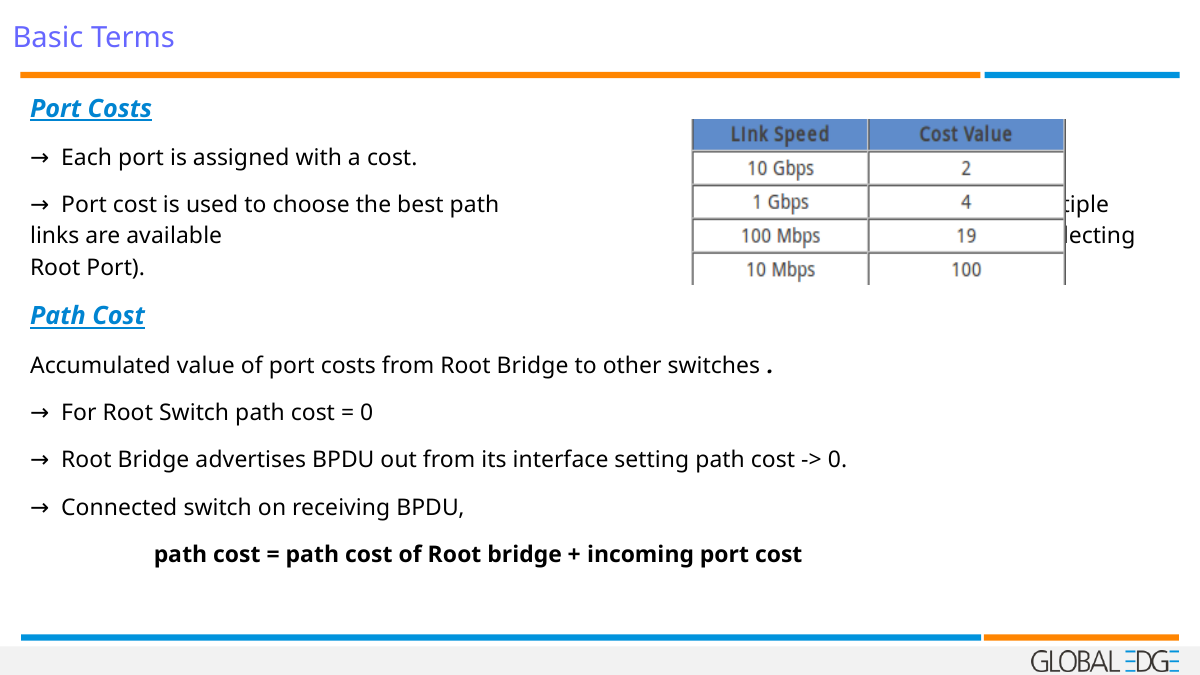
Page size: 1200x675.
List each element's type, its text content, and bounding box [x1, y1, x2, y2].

picture [690, 119, 1066, 286]
list Port Costs → Each port is assigned with a cost. → Port cost is used to choose the best path when multiple links are available between two switches (Selecting Root Port). Path Cost Accumulated value of port costs from Root Bridge to other switches . → For Root Switch path cost = 0 → Root Bridge advertises BPDU out from its interface setting path cost -> 0. → Connected switch on receiving BPDU, path cost = path cost of Root bridge + incoming port cost [30, 89, 1156, 616]
picture [1031, 650, 1179, 672]
title Basic Terms [12, 9, 1088, 63]
